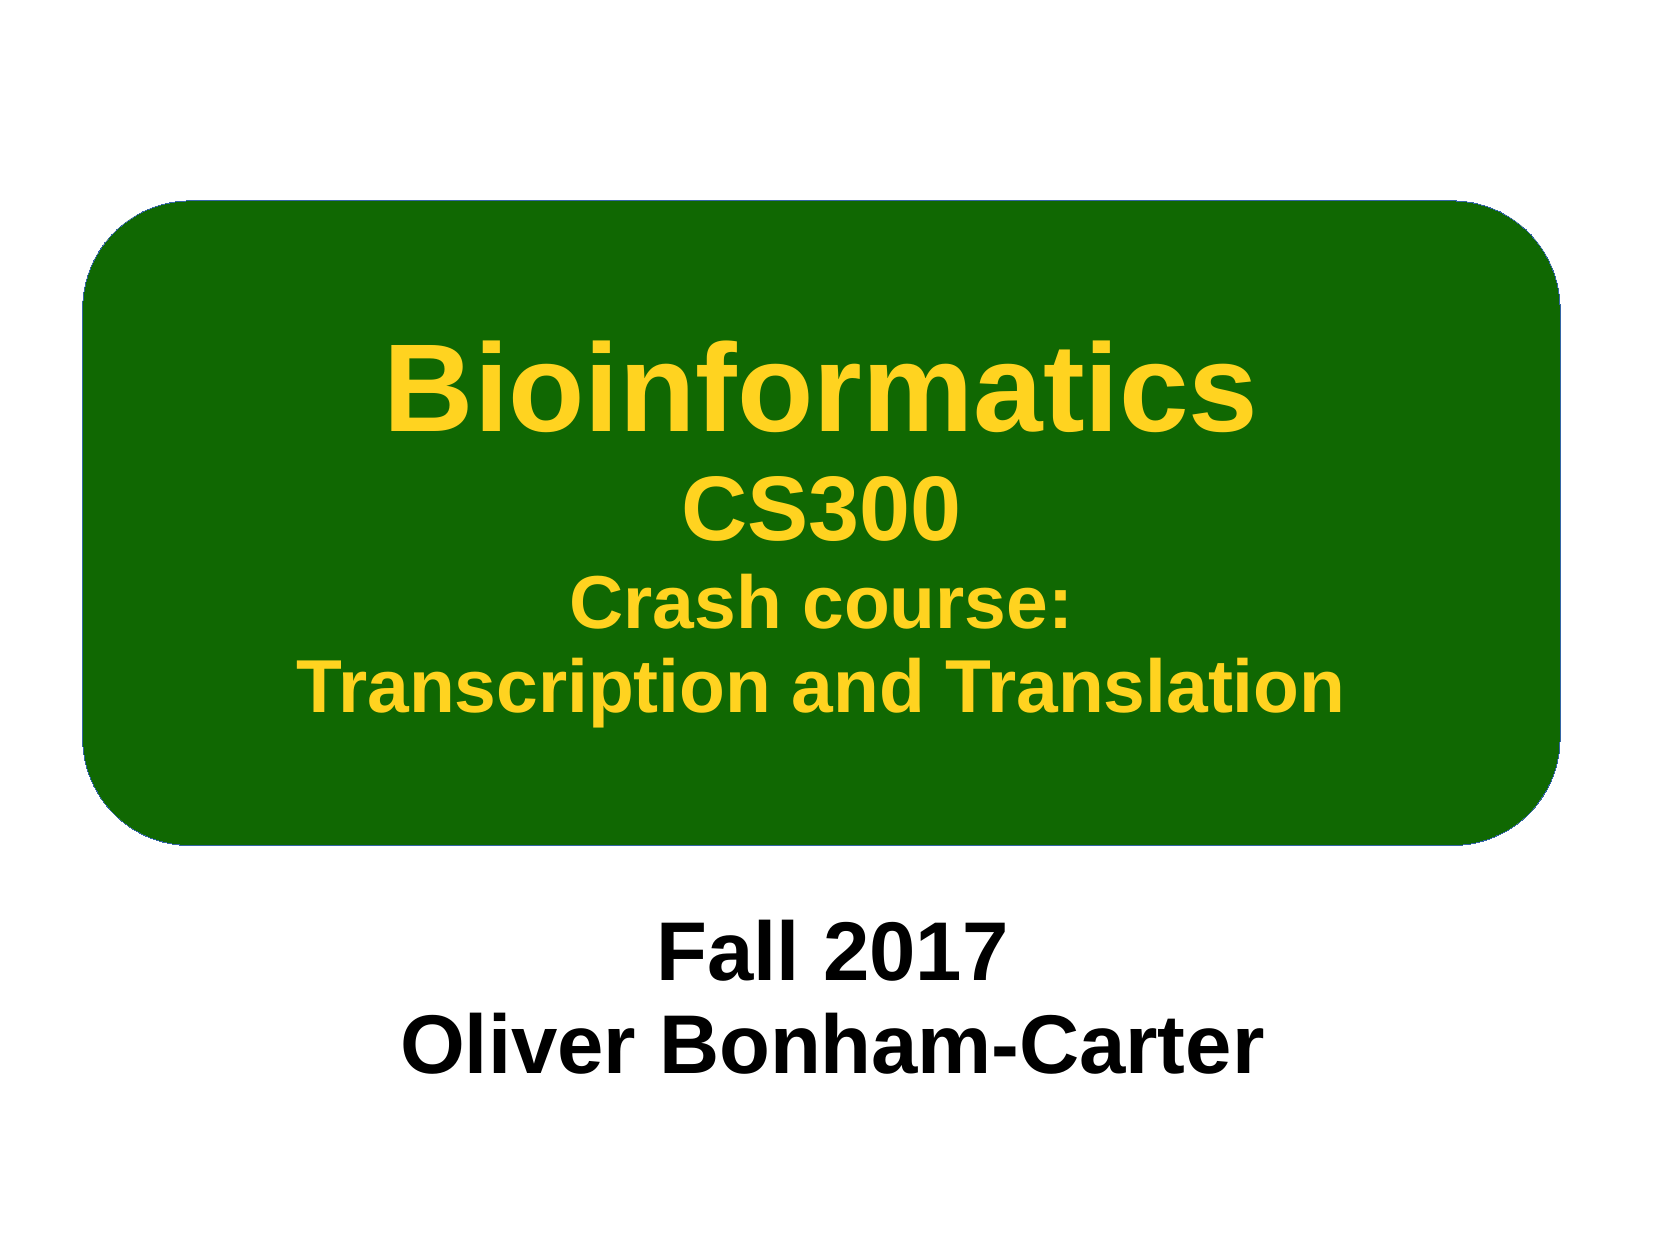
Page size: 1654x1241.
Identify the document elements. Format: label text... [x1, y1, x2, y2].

text_box Fall 2017 Oliver Bonham-Carter [385, 898, 1281, 1100]
text_box Bioinformatics CS300 Crash course: Transcription and Translation [82, 200, 1561, 846]
